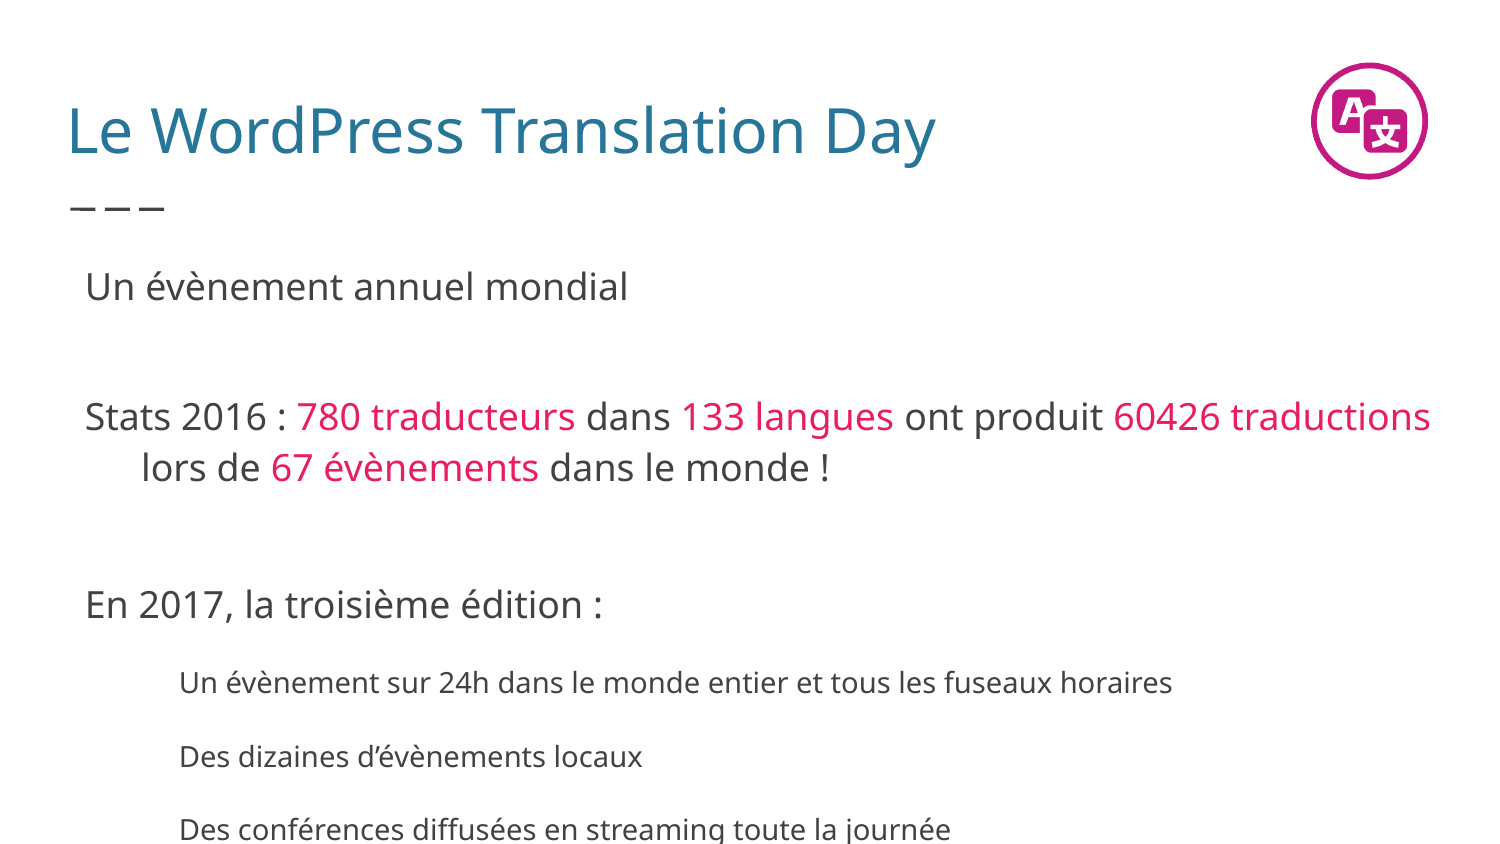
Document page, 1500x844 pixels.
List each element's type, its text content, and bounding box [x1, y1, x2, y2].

title Le WordPress Translation Day [51, 61, 1290, 182]
text_box Un évènement annuel mondial Stats 2016 : 780 traducteurs dans 133 langues ont produit 60426 traductions lors de 67 évènements dans le monde ! En 2017, la troisième édition : Un évènement sur 24h dans le monde entier et tous les fuseaux horaires Des dizaines d’évènements locaux Des conférences diffusées en streaming toute la journée Un hashtag : #WPTranslationDay Site officiel → https://wptranslationday.org [51, 240, 1475, 750]
picture [1290, 54, 1449, 188]
